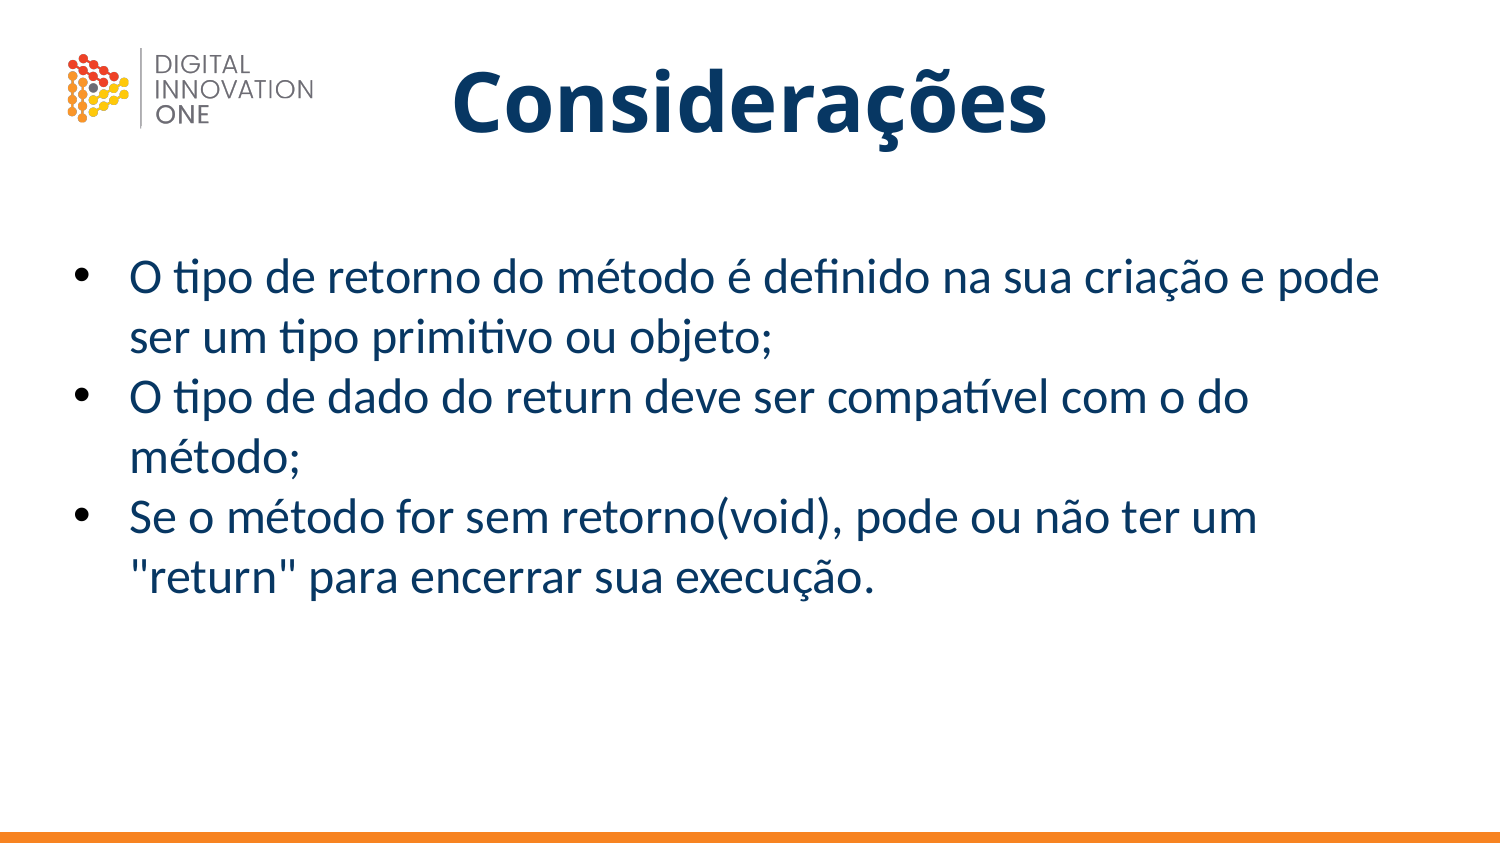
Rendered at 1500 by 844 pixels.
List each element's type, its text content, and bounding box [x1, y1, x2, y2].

text_box [0, 832, 1500, 843]
text_box O tipo de retorno do método é definido na sua criação e pode ser um tipo primitivo ou objeto; O tipo de dado do return deve ser compatível com o do método; Se o método for sem retorno(void), pode ou não ter um "return" para encerrar sua execução. [58, 228, 1449, 729]
picture [51, 39, 330, 137]
subtitle Considerações [51, 50, 1449, 148]
